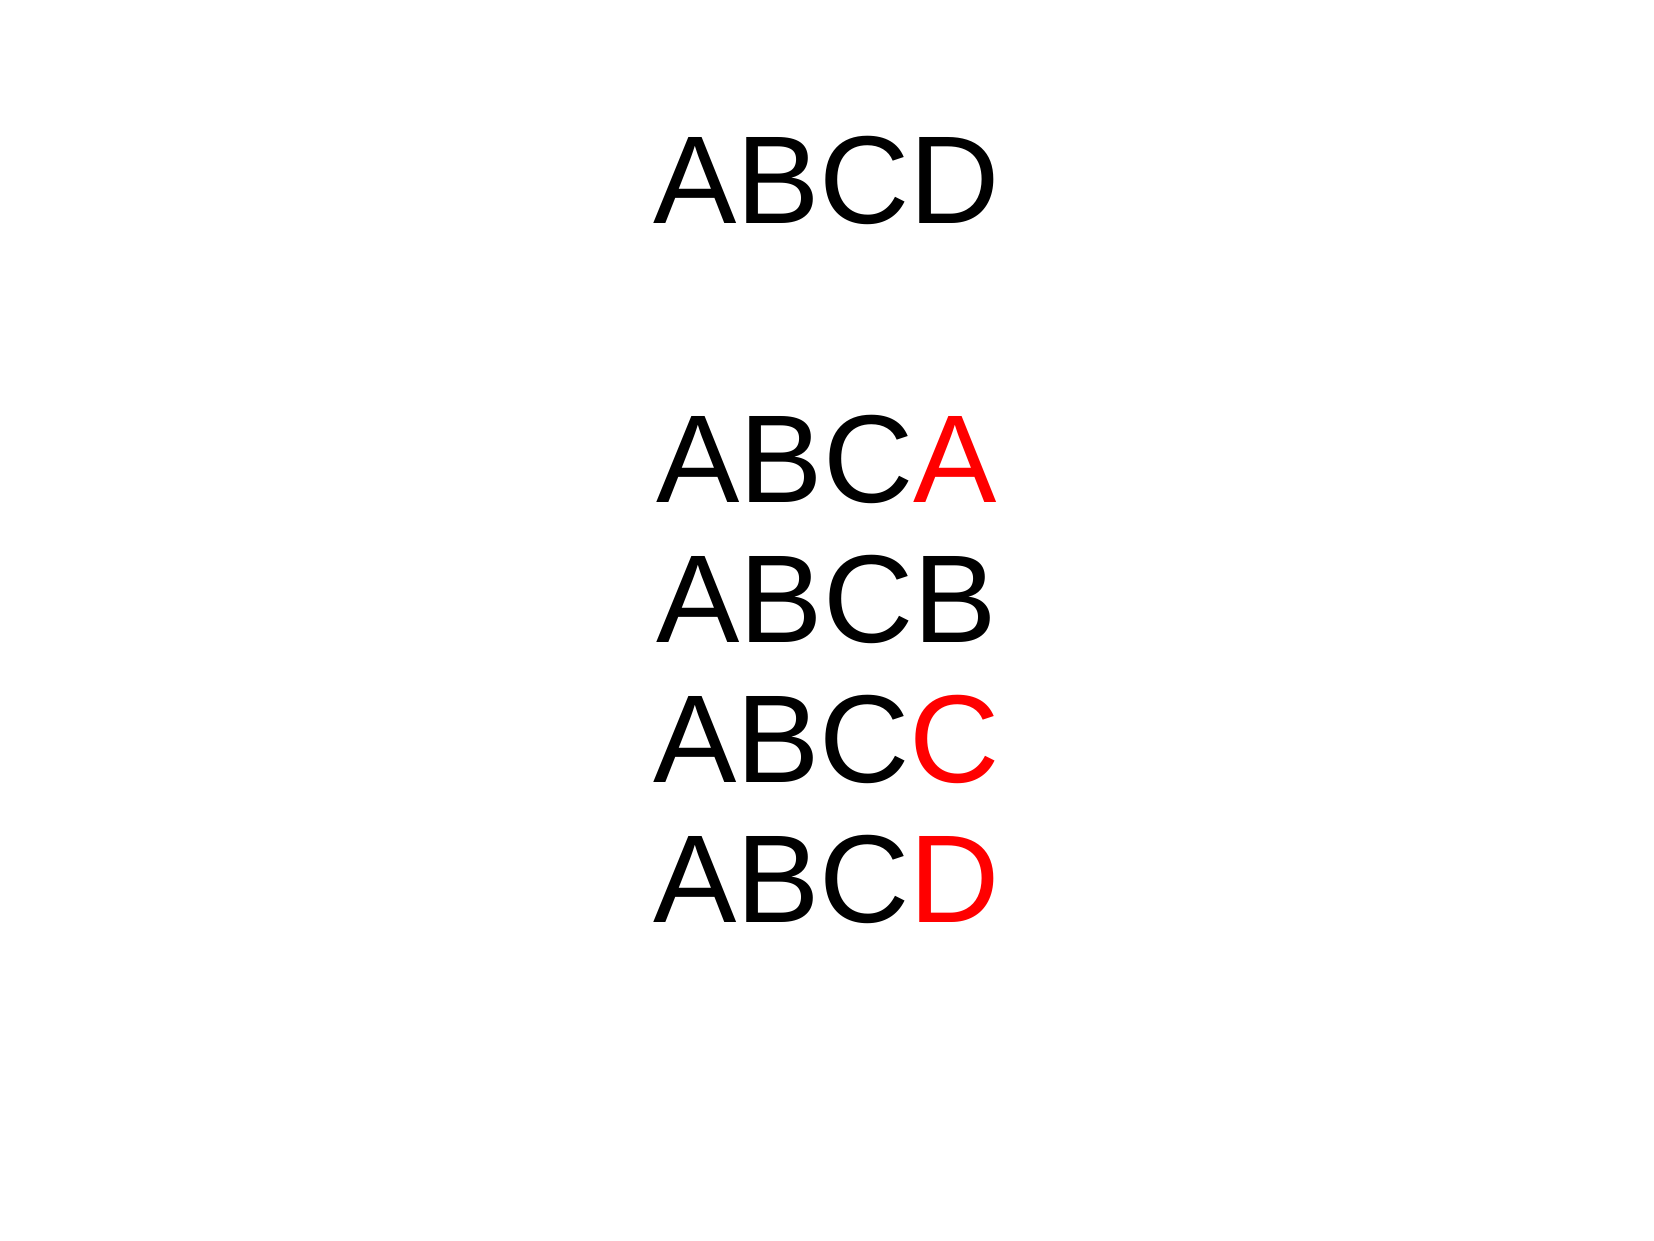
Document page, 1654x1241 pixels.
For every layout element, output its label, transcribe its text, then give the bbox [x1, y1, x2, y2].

subtitle ABCD ABCA ABCB ABCC ABCD [82, 49, 1571, 1010]
